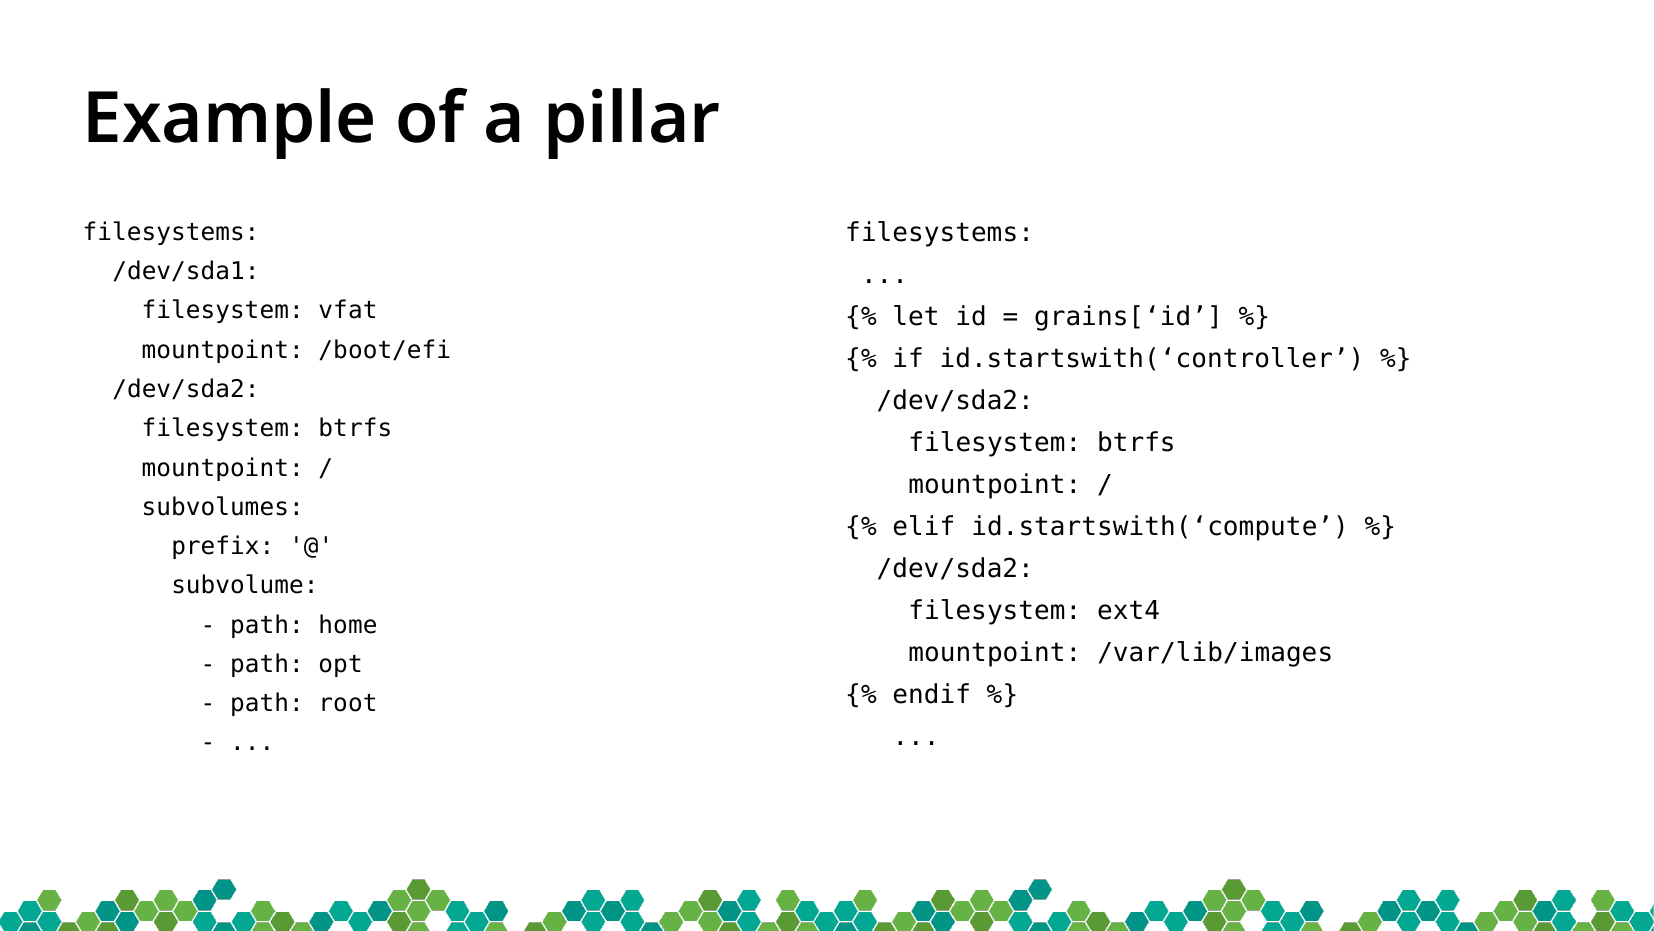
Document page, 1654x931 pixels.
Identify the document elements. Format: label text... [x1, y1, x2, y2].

list filesystems: /dev/sda1: filesystem: vfat mountpoint: /boot/efi /dev/sda2: filesystem: btrfs mountpoint: / subvolumes: prefix: '@' subvolume: - path: home - path: opt - path: root - ... [82, 217, 809, 758]
title Example of a pillar [82, 37, 1571, 193]
list filesystems: ... {% let id = grains[‘id’] %} {% if id.startswith(‘controller’) %} /dev/sda2: filesystem: btrfs mountpoint: / {% elif id.startswith(‘compute’) %} /dev/sda2: filesystem: ext4 mountpoint: /var/lib/images {% endif %} ... [845, 217, 1572, 758]
picture [0, 871, 1654, 931]
